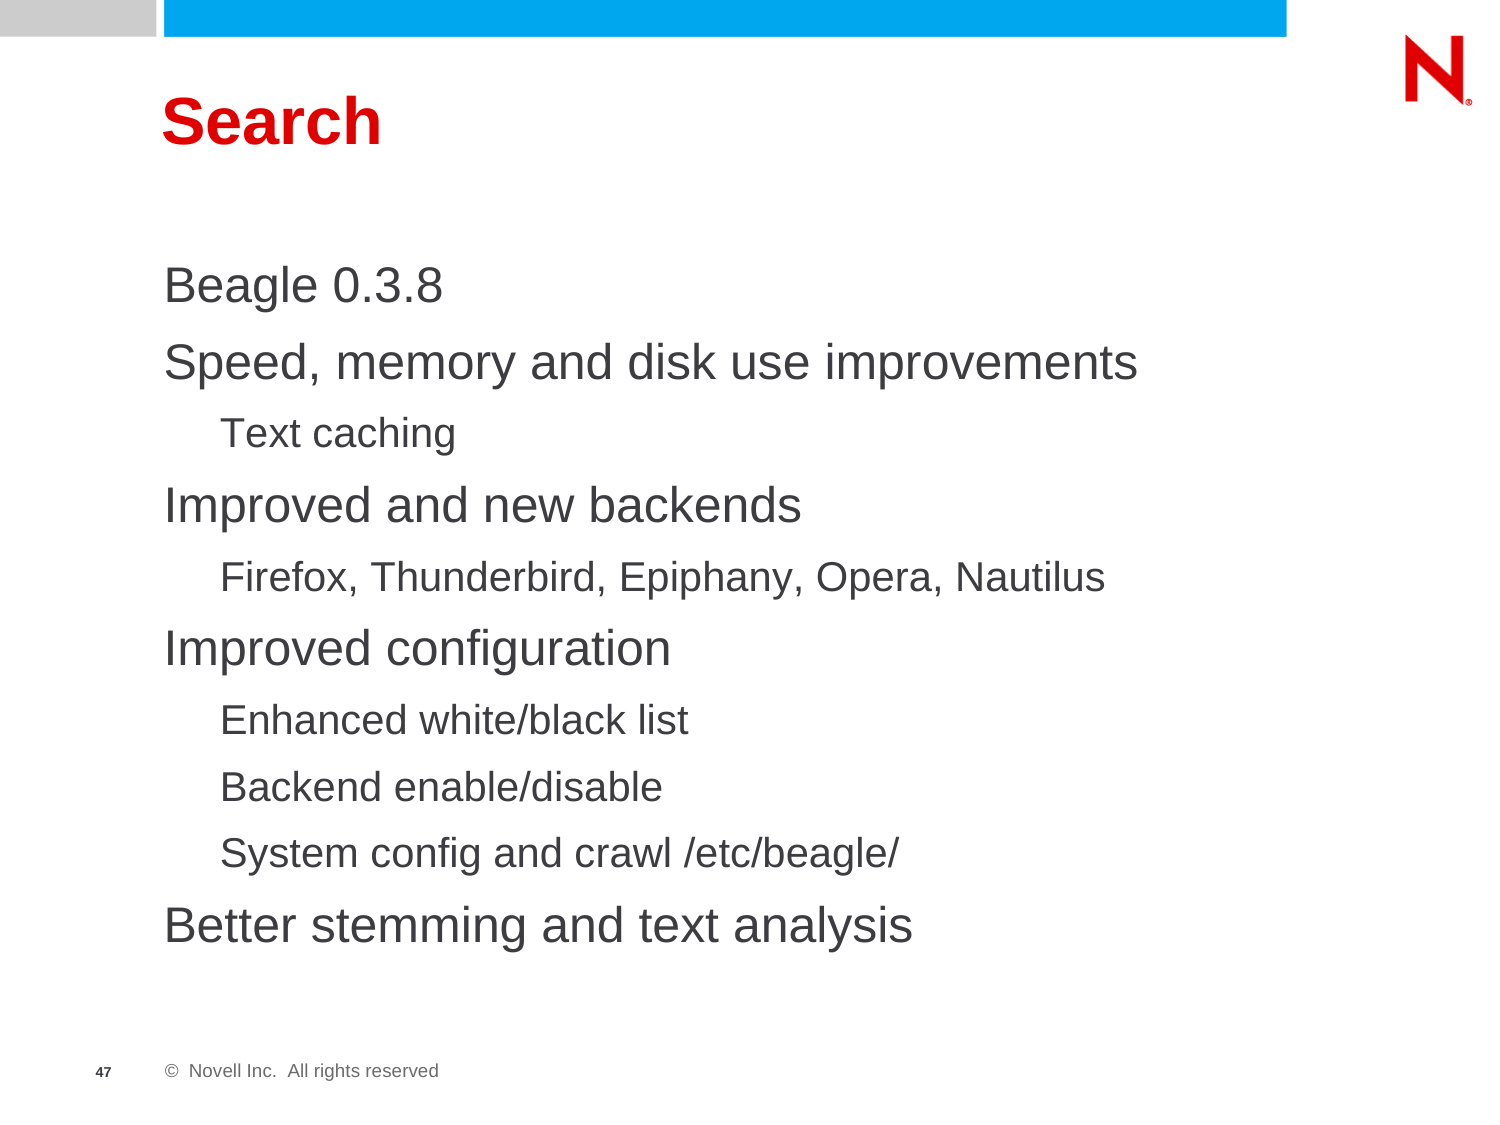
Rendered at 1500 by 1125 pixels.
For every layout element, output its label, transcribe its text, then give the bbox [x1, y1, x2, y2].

title Search [161, 41, 1383, 205]
list Beagle 0.3.8 Speed, memory and disk use improvements Text caching Improved and new backends Firefox, Thunderbird, Epiphany, Opera, Nautilus Improved configuration Enhanced white/black list Backend enable/disable System config and crawl /etc/beagle/ Better stemming and text analysis [163, 254, 1404, 986]
picture [1403, 32, 1473, 107]
